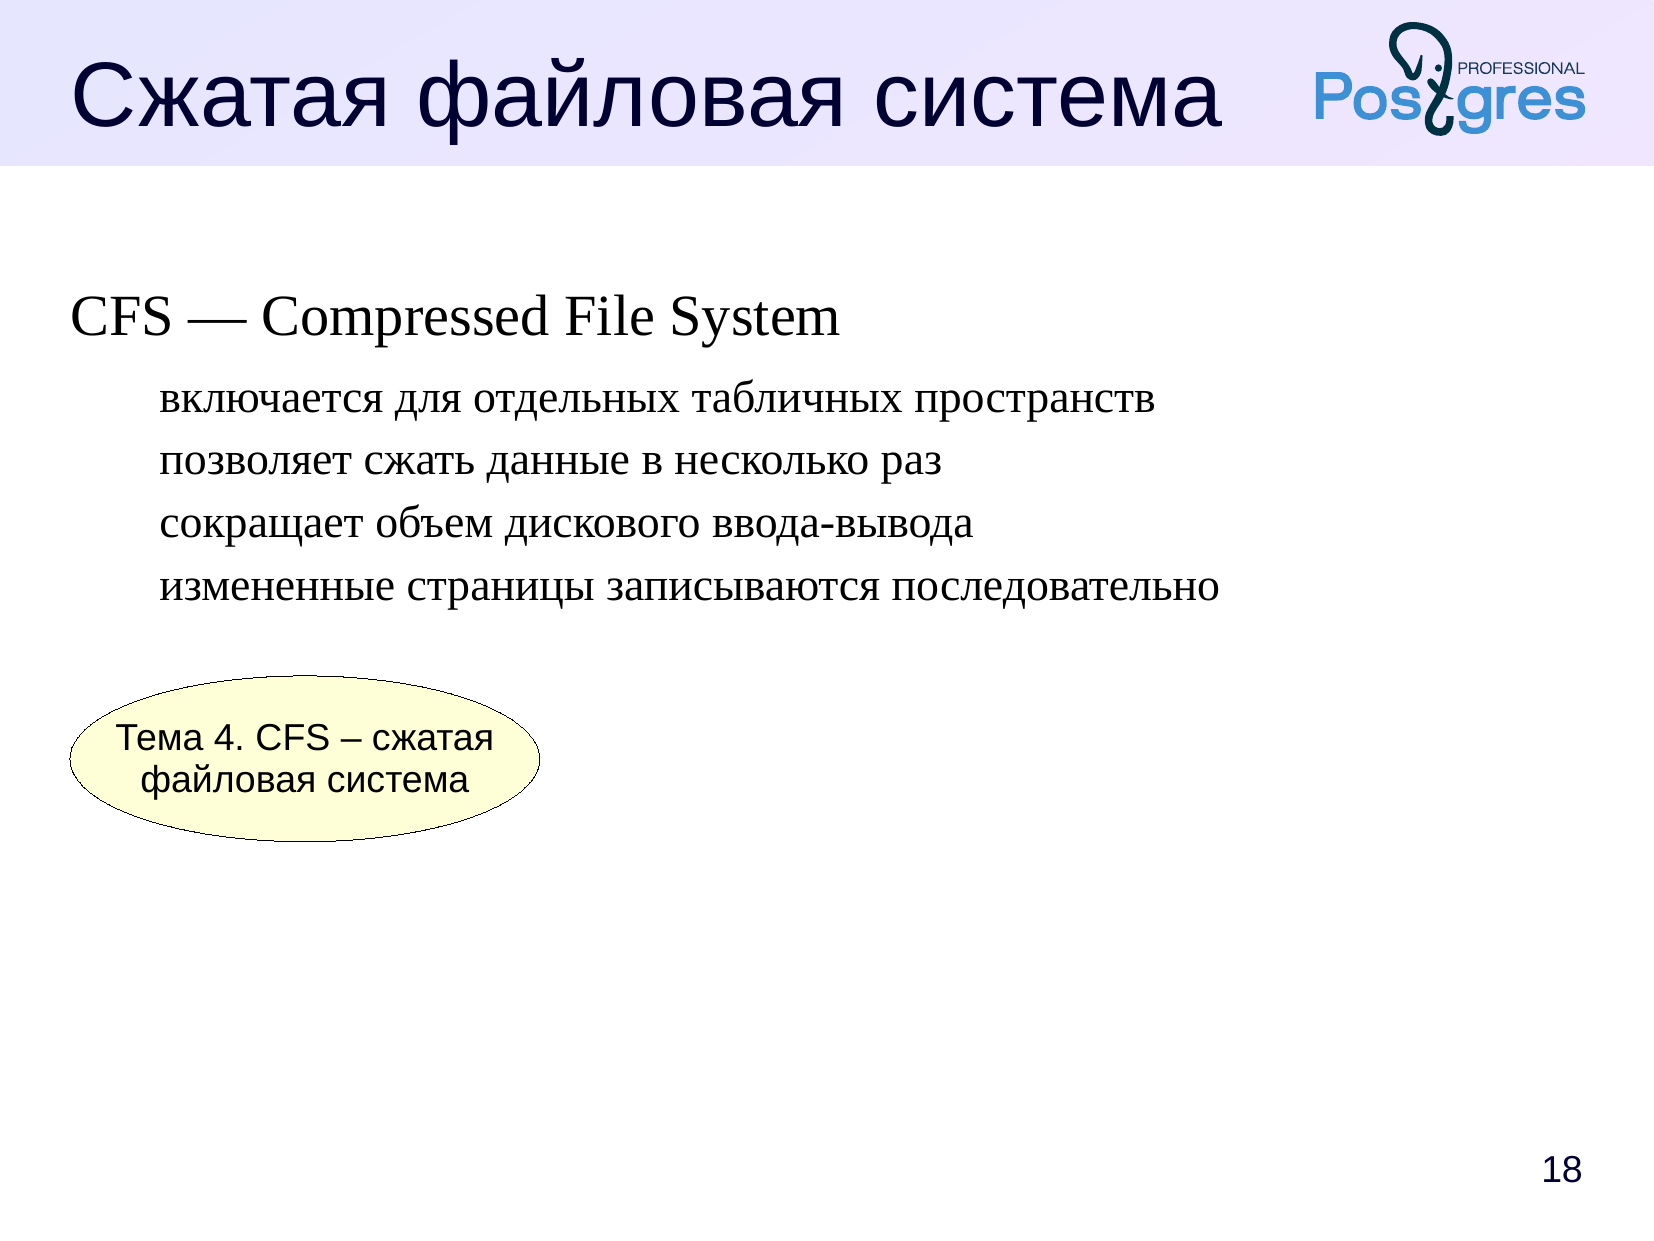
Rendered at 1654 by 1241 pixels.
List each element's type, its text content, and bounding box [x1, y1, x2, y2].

text_box Тема 4. CFS – сжатая файловая система [69, 675, 540, 842]
list CFS — Compressed File System включается для отдельных табличных пространств позволяет сжать данные в несколько раз сокращает объем дискового ввода-вывода измененные страницы записываются последовательно [70, 283, 1583, 1134]
title Сжатая файловая система [70, 43, 1306, 147]
